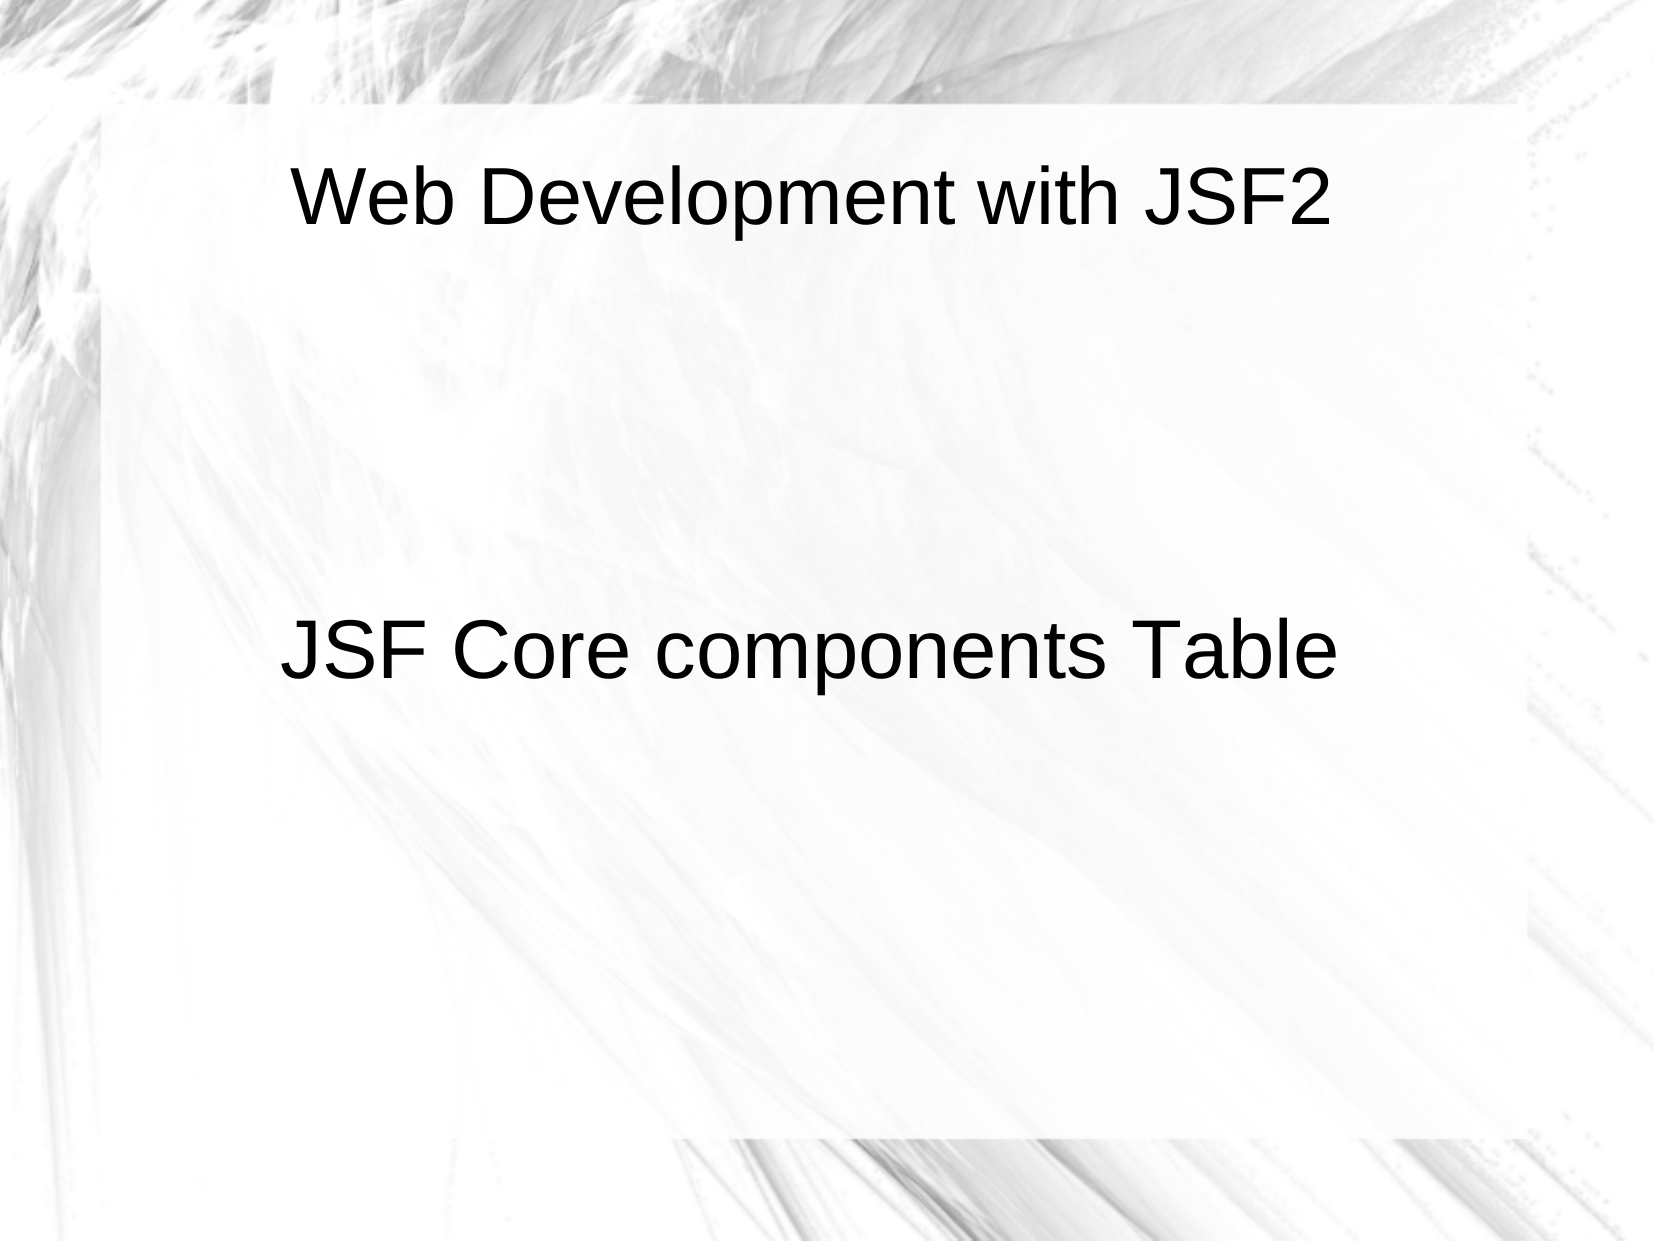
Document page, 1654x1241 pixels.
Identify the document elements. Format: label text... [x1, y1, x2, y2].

subtitle JSF Core components Table [82, 290, 1538, 1010]
title Web Development with JSF2 [118, 112, 1506, 281]
picture [0, 0, 1654, 1241]
